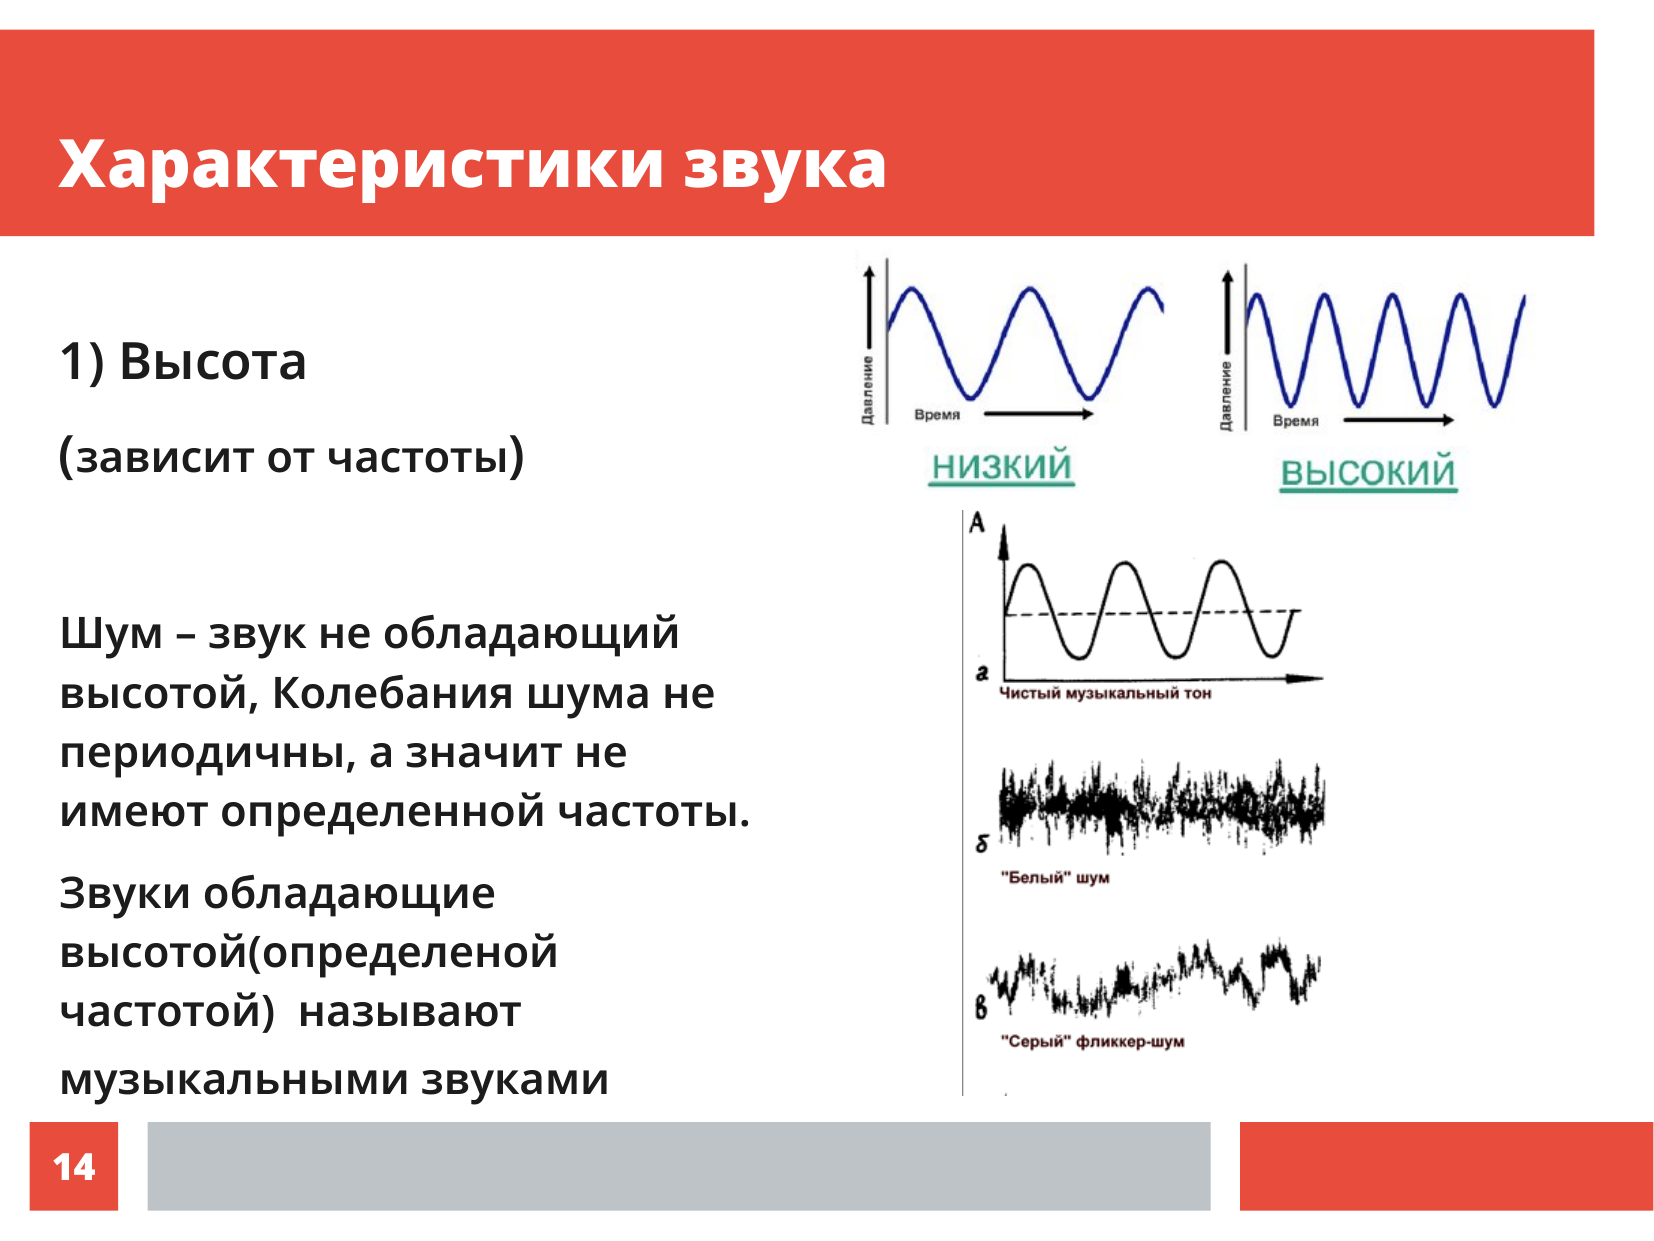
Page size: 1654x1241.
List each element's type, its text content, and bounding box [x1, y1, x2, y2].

picture [855, 239, 1591, 1096]
title Характеристики звука [59, 59, 1595, 207]
list 1) Высота (зависит от частоты) Шум – звук не обладающий высотой, Колебания шума не периодичны, а значит не имеют определенной частоты. Звуки обладающие высотой(определеной частотой) называют музыкальными звуками [59, 324, 781, 1126]
